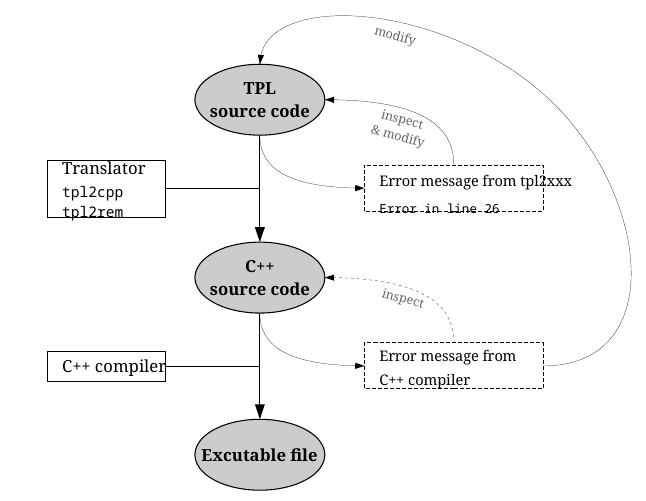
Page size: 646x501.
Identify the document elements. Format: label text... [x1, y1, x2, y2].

text_box Translator tpl2cpp tpl2rem [47, 160, 166, 218]
text_box inspect & modify [354, 92, 442, 158]
text_box Error message from tpl2xxx Error in line 26 [364, 165, 544, 212]
text_box Error message from C++ compiler [364, 342, 544, 389]
text_box Excutable file [194, 419, 325, 491]
text_box C++ compiler [47, 351, 166, 382]
text_box C++ source code [194, 242, 325, 314]
text_box modify [357, 10, 429, 57]
text_box inspect [364, 273, 435, 320]
text_box TPL source code [194, 64, 325, 136]
